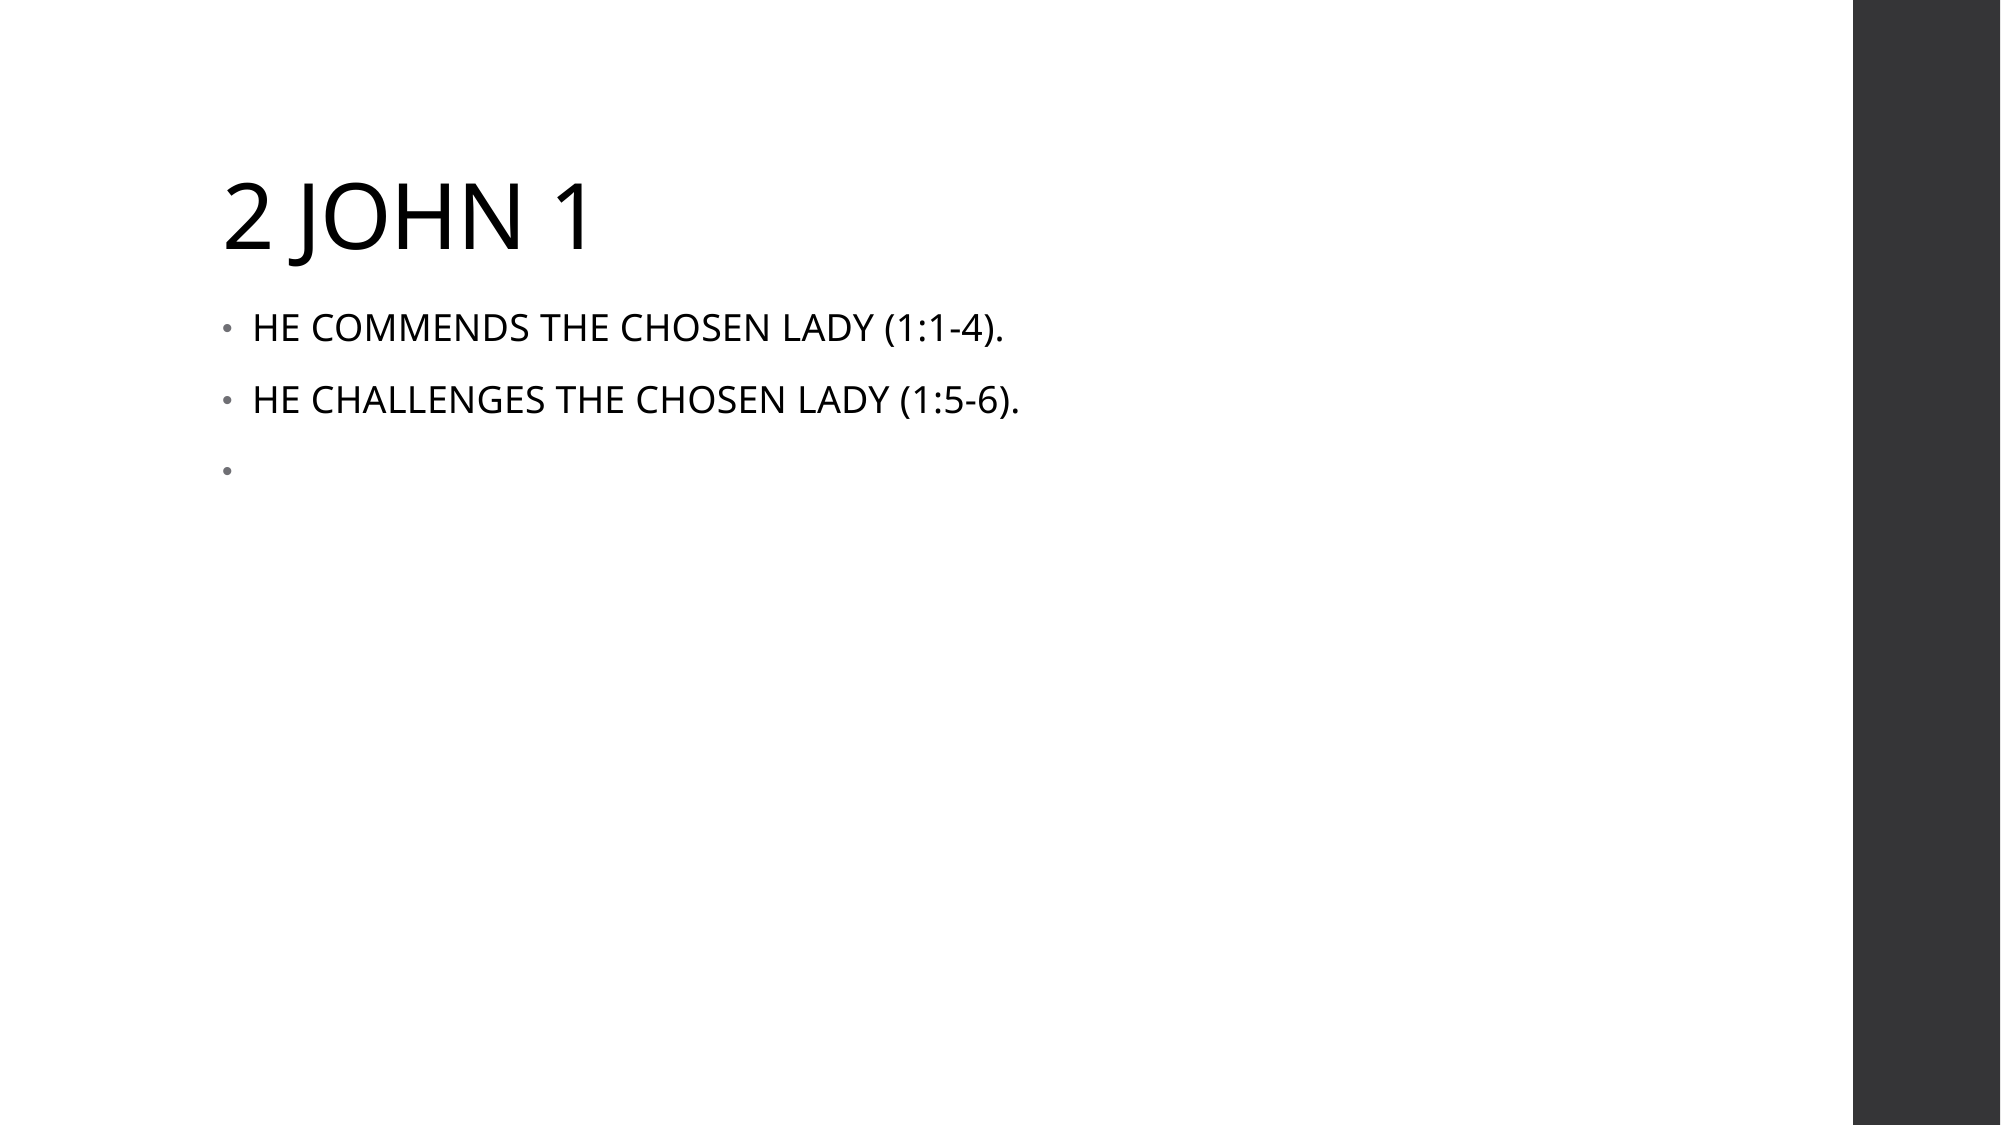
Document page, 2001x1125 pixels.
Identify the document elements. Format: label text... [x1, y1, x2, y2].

title 2 JOHN 1 [206, 60, 1797, 278]
list HE COMMENDS THE CHOSEN LADY (1:1-4). HE CHALLENGES THE CHOSEN LADY (1:5-6). [206, 299, 1617, 1014]
